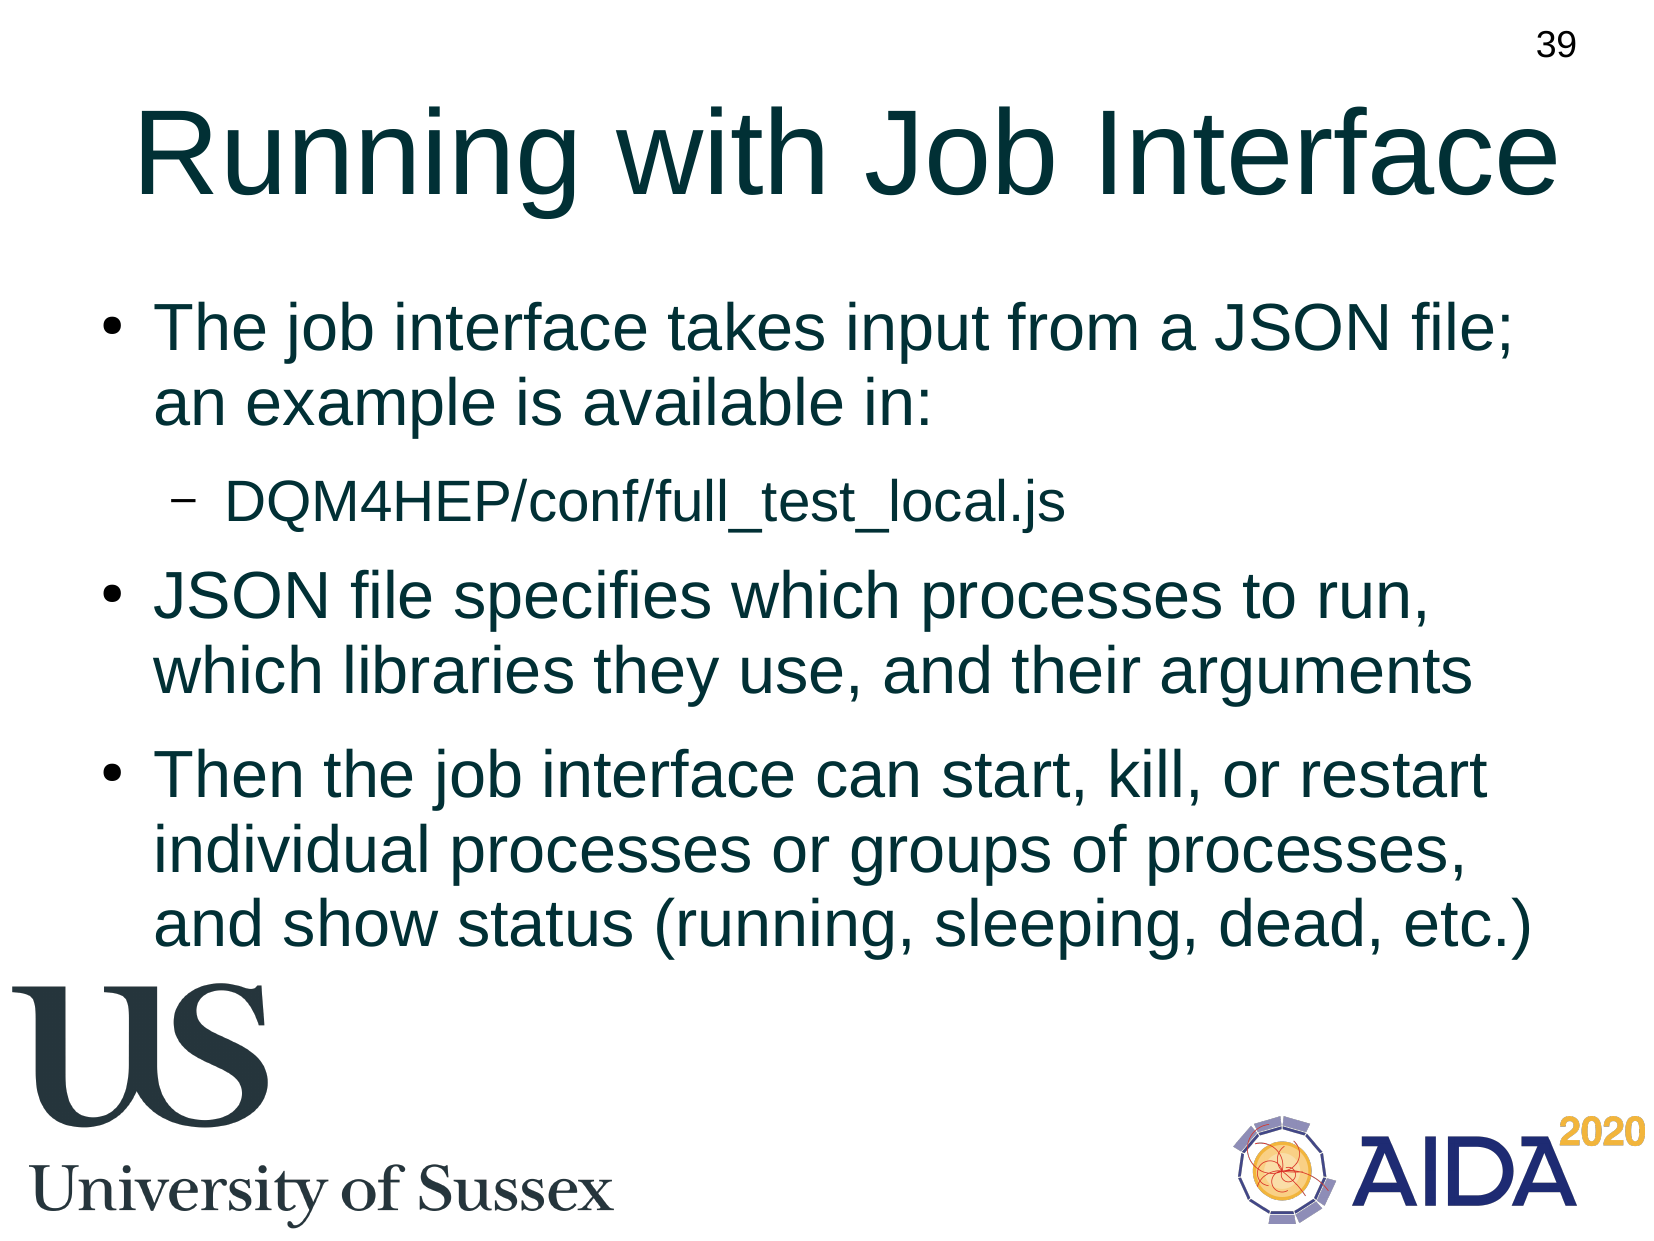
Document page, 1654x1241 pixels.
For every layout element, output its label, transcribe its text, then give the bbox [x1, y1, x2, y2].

list The job interface takes input from a JSON file; an example is available in: DQM4HEP/conf/full_test_local.js JSON file specifies which processes to run, which libraries they use, and their arguments Then the job interface can start, kill, or restart individual processes or groups of processes, and show status (running, sleeping, dead, etc.) [82, 290, 1571, 962]
picture [11, 982, 615, 1229]
title Running with Job Interface [82, 49, 1571, 257]
picture [1233, 1116, 1645, 1224]
text_box <number> [1521, 16, 1654, 84]
